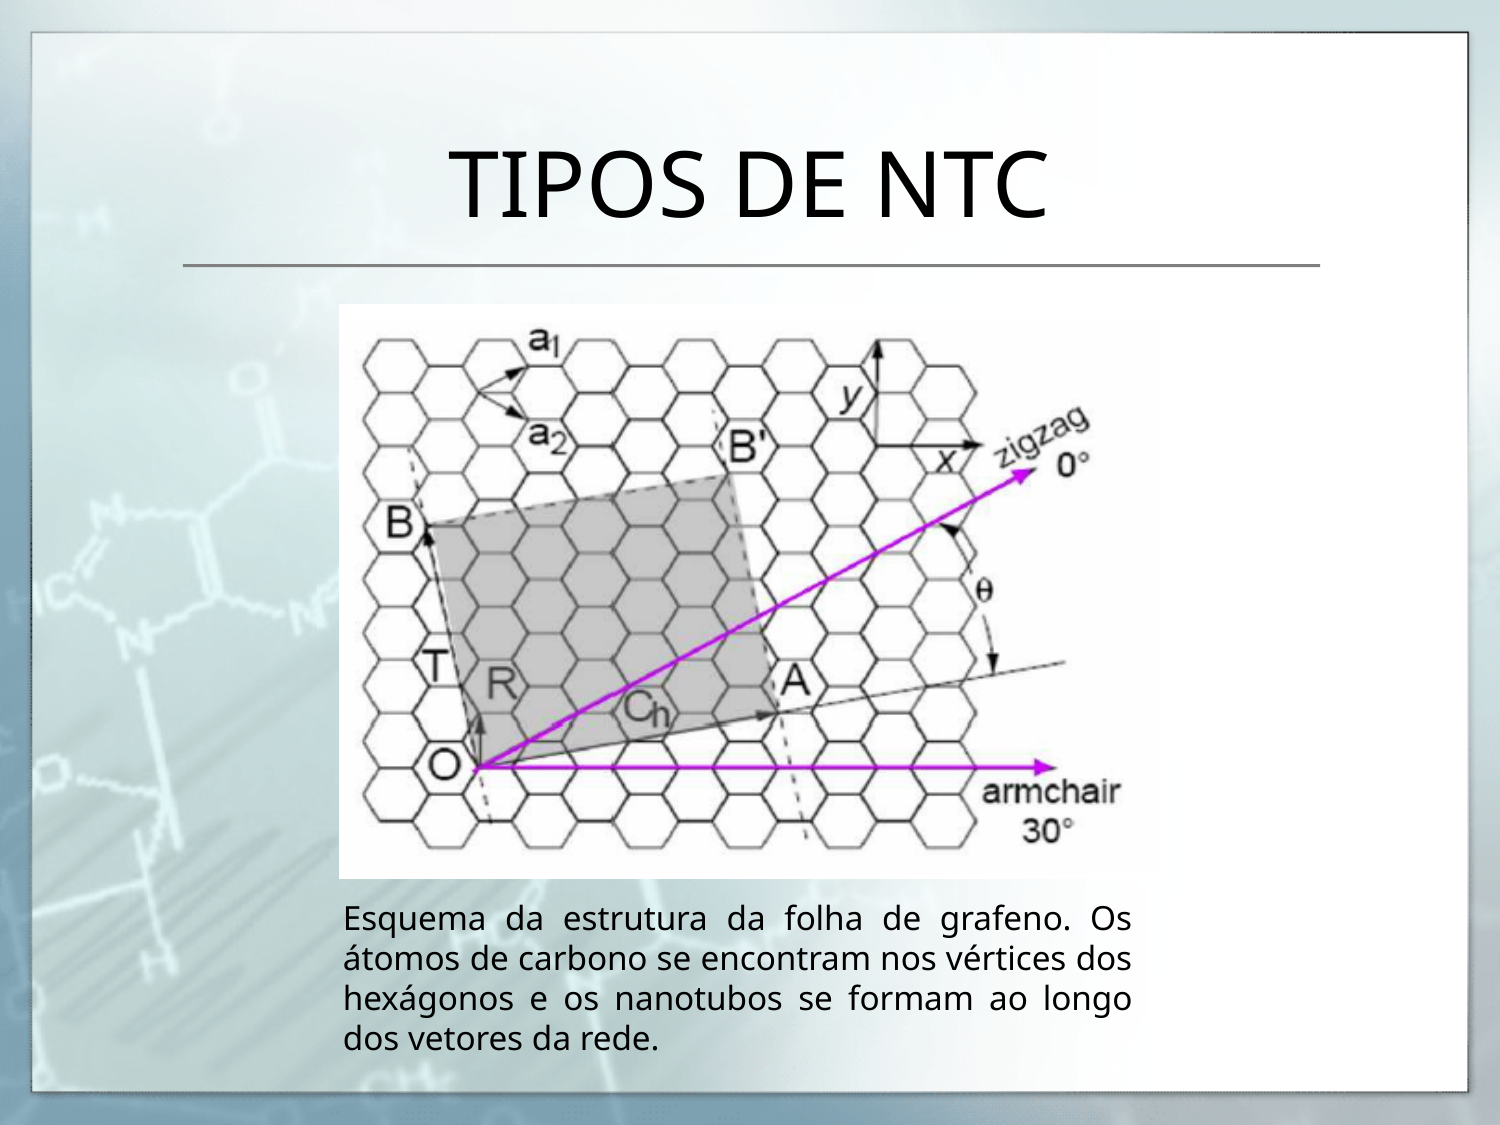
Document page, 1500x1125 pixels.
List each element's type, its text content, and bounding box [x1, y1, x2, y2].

text_box TIPOS DE NTC [62, 93, 1438, 269]
text_box Esquema da estrutura da folha de grafeno. Os átomos de carbono se encontram nos vértices dos hexágonos e os nanotubos se formam ao longo dos vetores da rede. [328, 889, 1149, 1065]
picture [0, 0, 1500, 1125]
